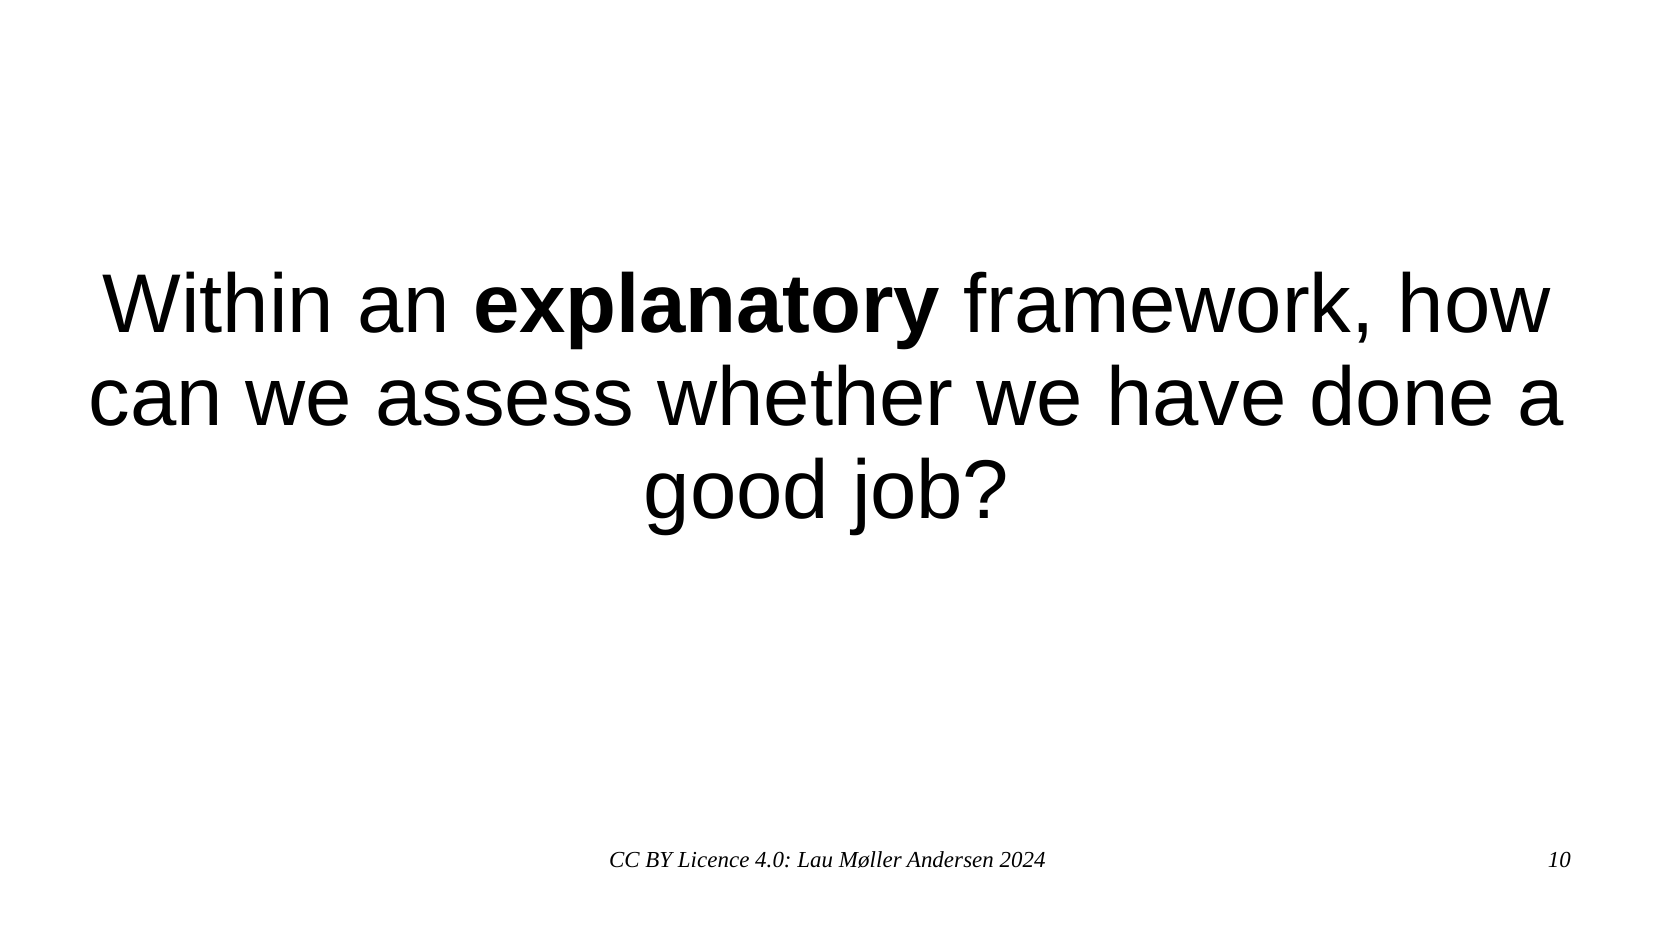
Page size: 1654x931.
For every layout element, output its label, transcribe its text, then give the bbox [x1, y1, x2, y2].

subtitle Within an explanatory framework, how can we assess whether we have done a good job? [82, 37, 1571, 757]
